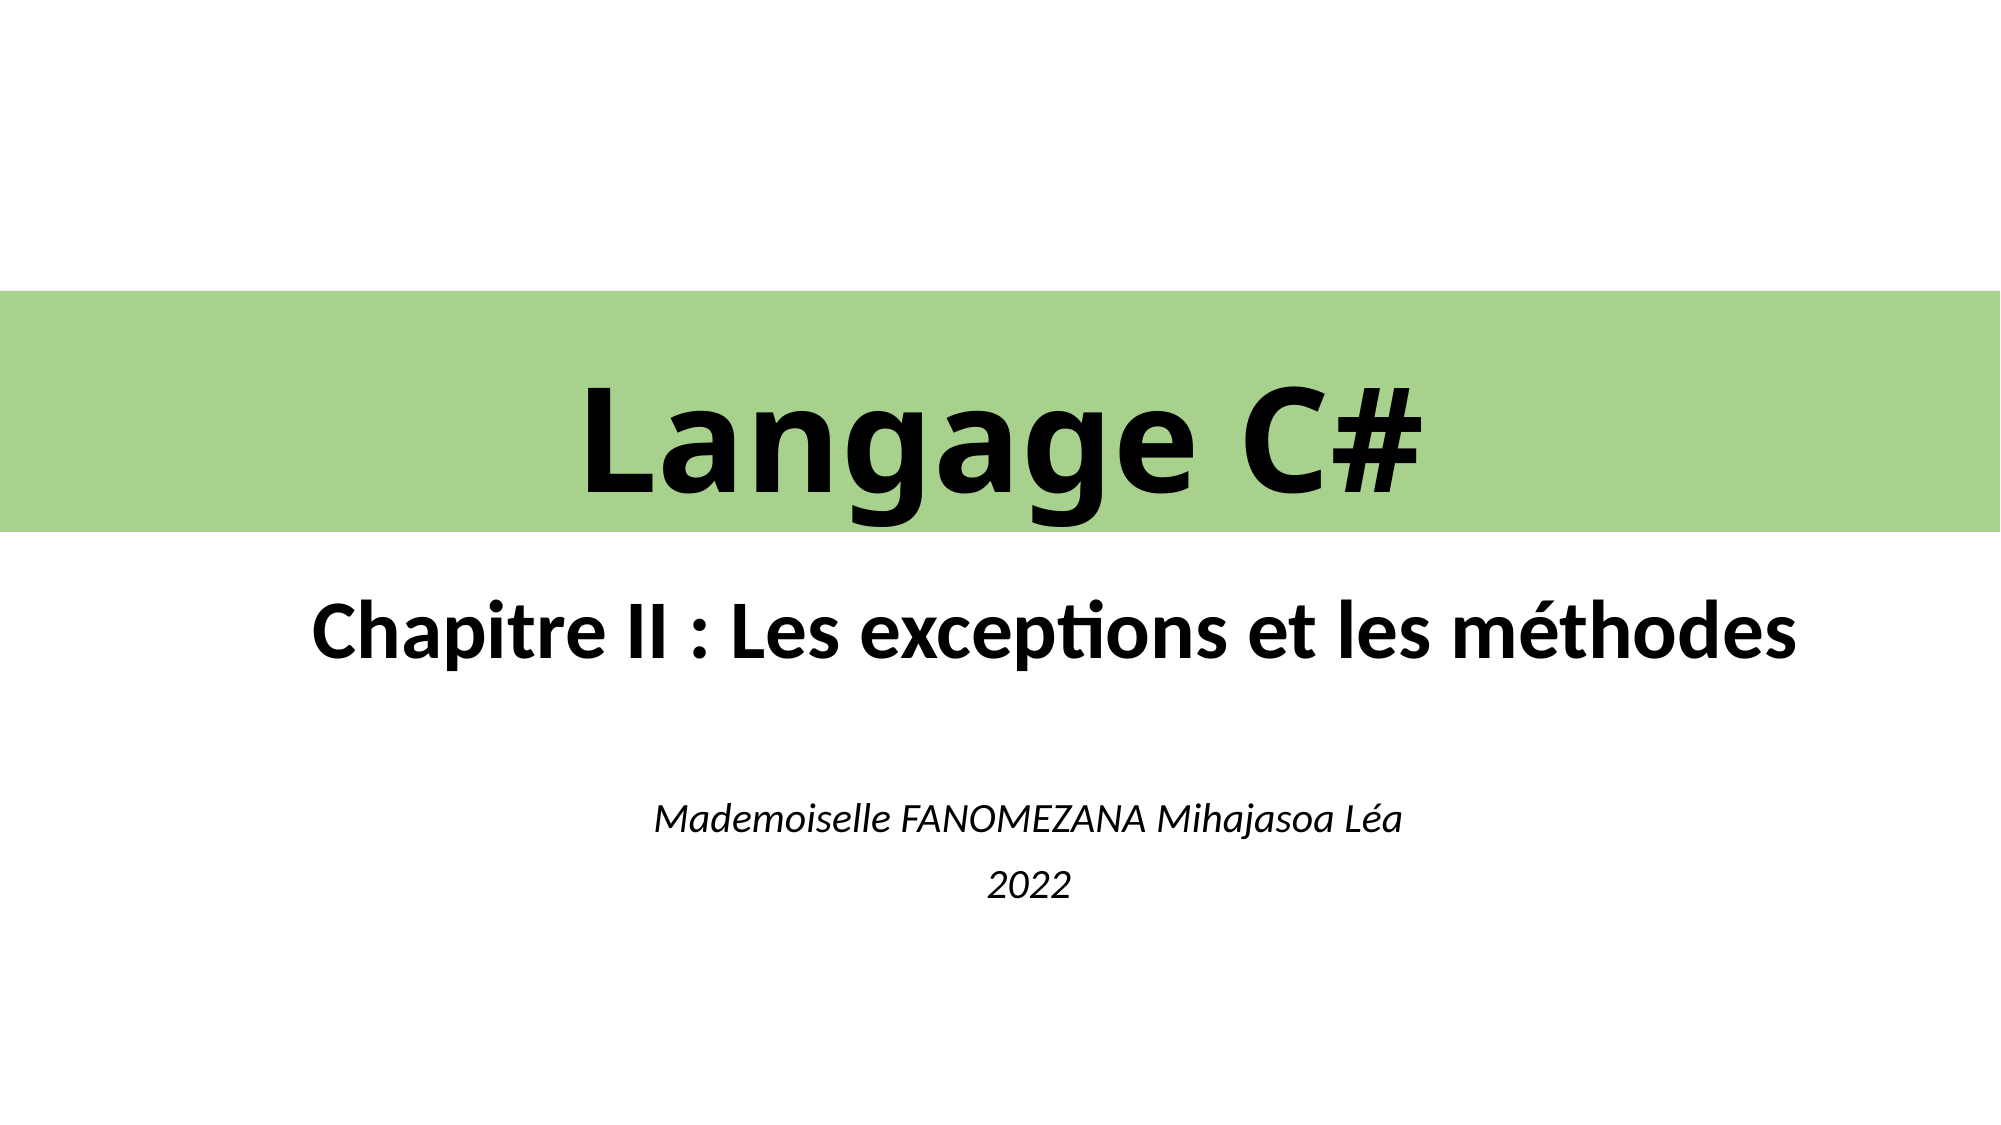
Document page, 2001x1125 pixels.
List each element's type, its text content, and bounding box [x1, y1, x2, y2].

title Langage C# [0, 290, 2000, 532]
text_box Chapitre II : Les exceptions et les méthodes [297, 567, 1861, 684]
subtitle Mademoiselle FANOMEZANA Mihajasoa Léa 2022 [547, 789, 1510, 906]
